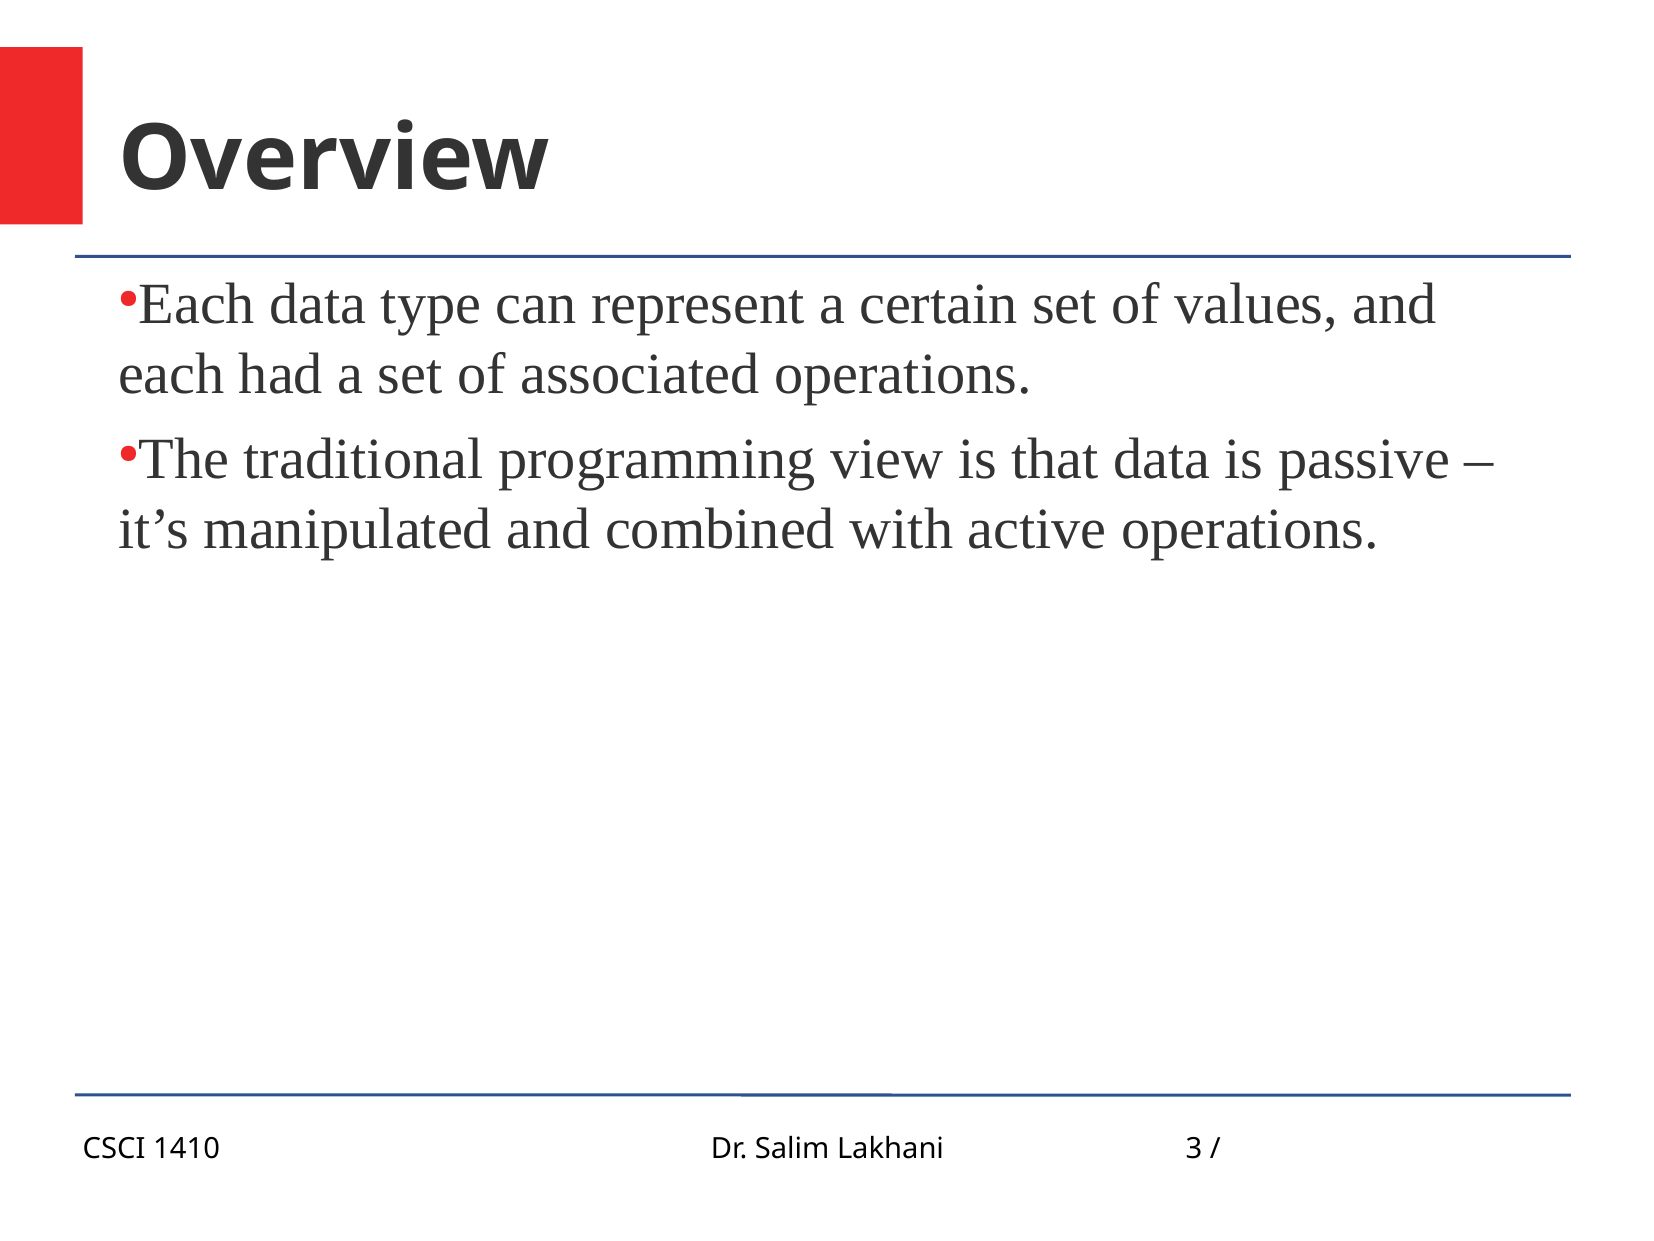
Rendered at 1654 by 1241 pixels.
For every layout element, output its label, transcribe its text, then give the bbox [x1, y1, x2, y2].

text_box CSCI 1410 [82, 1129, 468, 1216]
text_box / [1185, 1129, 1571, 1216]
text_box Dr. Salim Lakhani [565, 1129, 1090, 1216]
list Each data type can represent a certain set of values, and each had a set of associated operations. The traditional programming view is that data is passive – it’s manipulated and combined with active operations. [118, 265, 1536, 1081]
title Overview [118, 49, 1571, 257]
